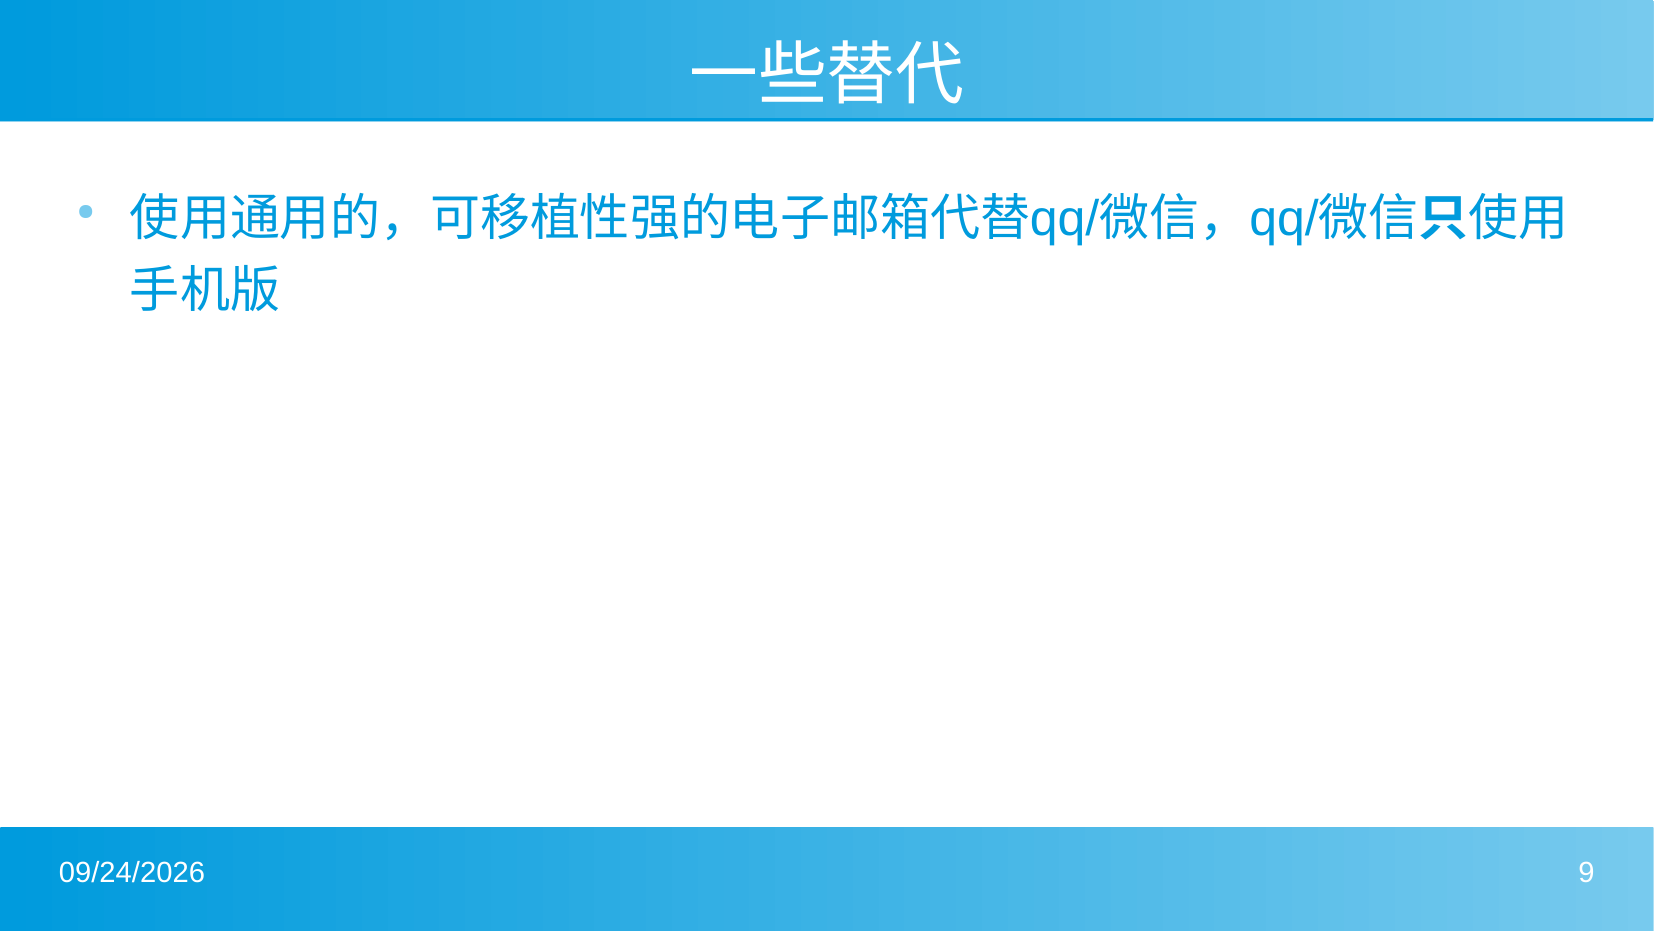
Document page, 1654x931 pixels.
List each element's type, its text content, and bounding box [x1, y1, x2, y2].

title 一些替代 [59, 27, 1595, 111]
list 使用通用的，可移植性强的电子邮箱代替qq/微信，qq/微信只使用手机版 [59, 177, 1595, 768]
